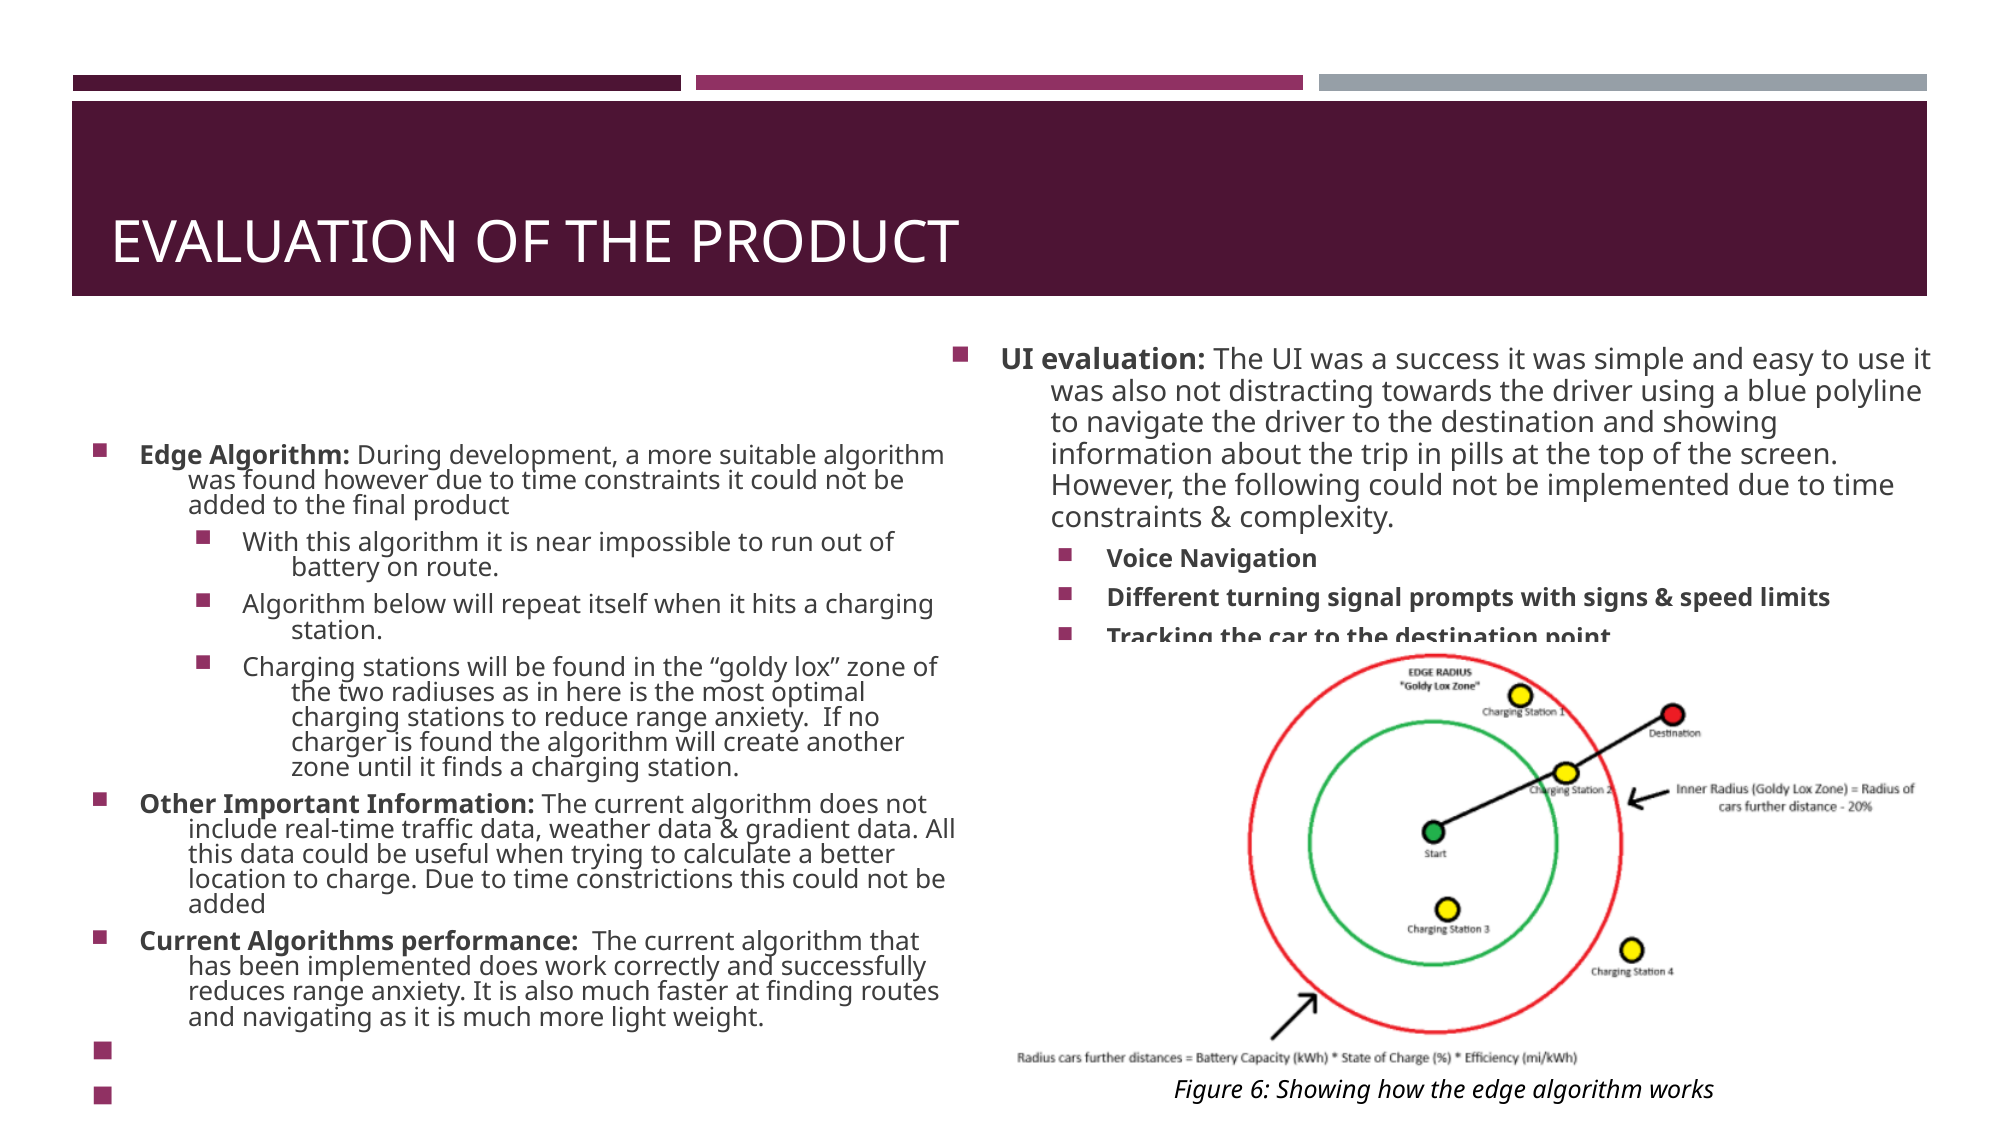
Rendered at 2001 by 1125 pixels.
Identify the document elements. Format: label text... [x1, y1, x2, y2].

text_box UI evaluation: The UI was a success it was simple and easy to use it was also not distracting towards the driver using a blue polyline to navigate the driver to the destination and showing information about the trip in pills at the top of the screen. However, the following could not be implemented due to time constraints & complexity. Voice Navigation Different turning signal prompts with signs & speed limits Tracking the car to the destination point [935, 336, 1954, 678]
picture [967, 642, 1926, 1089]
title Evaluation Of the product [95, 115, 1905, 282]
list Edge Algorithm: During development, a more suitable algorithm was found however due to time constraints it could not be added to the final product With this algorithm it is near impossible to run out of battery on route. Algorithm below will repeat itself when it hits a charging station. Charging stations will be found in the “goldy lox” zone of the two radiuses as in here is the most optimal charging stations to reduce range anxiety. If no charger is found the algorithm will create another zone until it finds a charging station. Other Important Information: The current algorithm does not include real-time traffic data, weather data & gradient data. All this data could be useful when trying to calculate a better location to charge. Due to time constrictions this could not be added Current Algorithms performance: The current algorithm that has been implemented does work correctly and successfully reduces range anxiety. It is also much faster at finding routes and navigating as it is much more light weight. [75, 437, 967, 1041]
text_box Figure 6: Showing how the edge algorithm works [1082, 1066, 1807, 1112]
